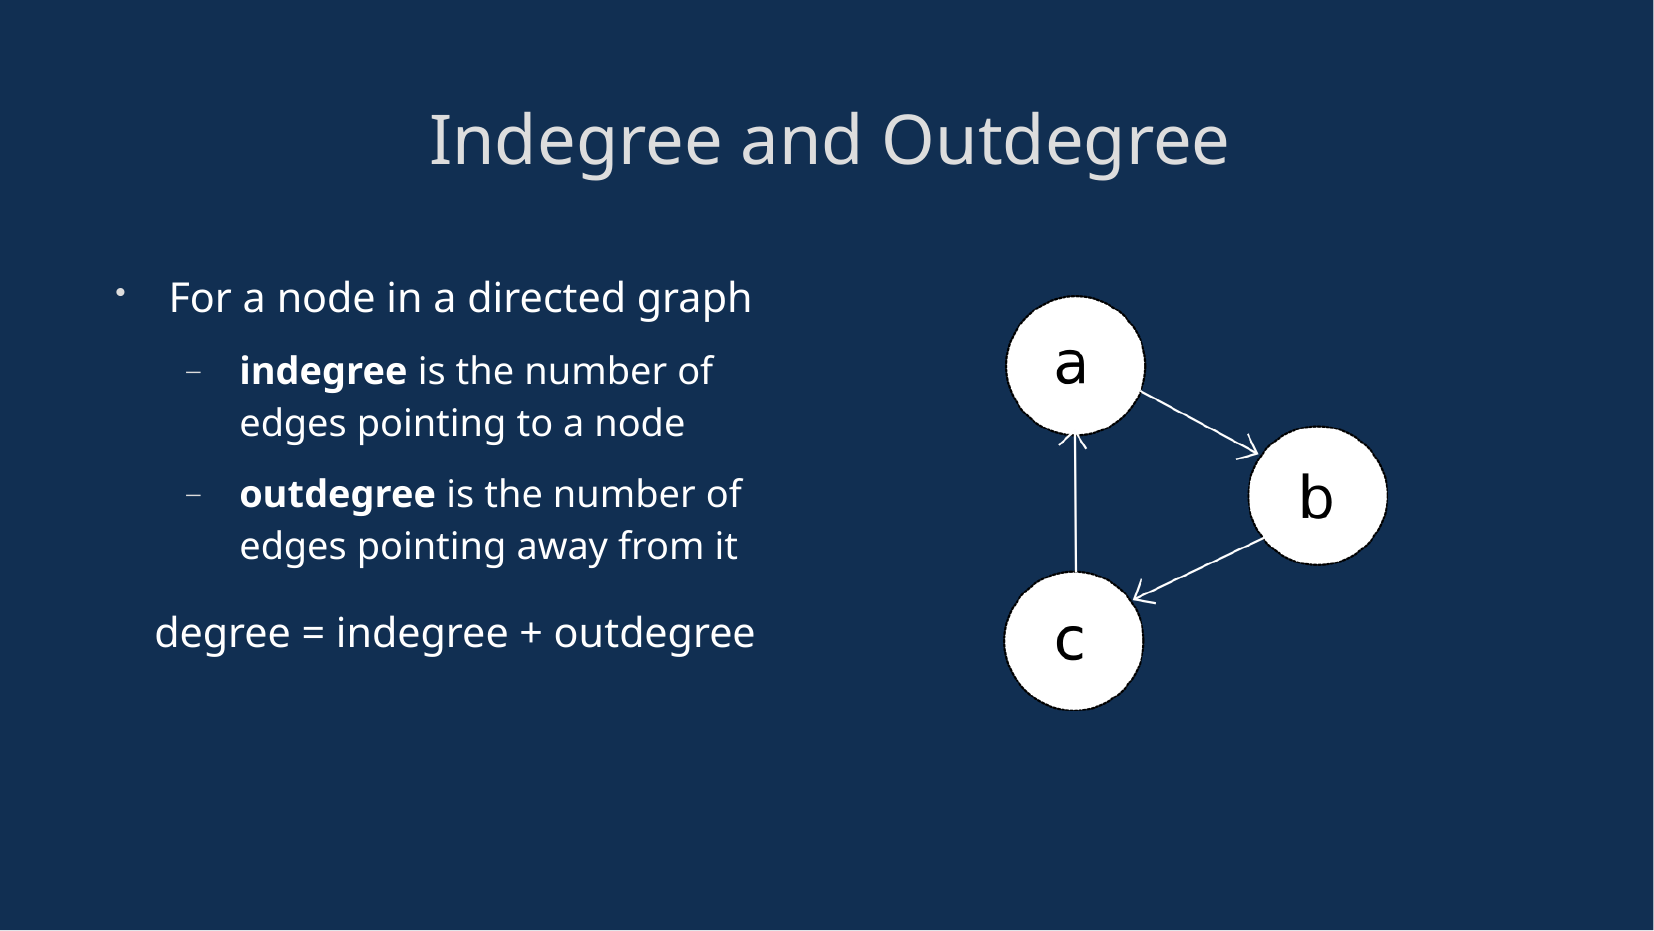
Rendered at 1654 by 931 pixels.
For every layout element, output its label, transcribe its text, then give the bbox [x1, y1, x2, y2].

picture [1003, 295, 1388, 711]
list For a node in a directed graph indegree is the number of edges pointing to a node outdegree is the number of edges pointing away from it degree = indegree + outdegree [97, 268, 813, 806]
title Indegree and Outdegree [97, 56, 1563, 220]
